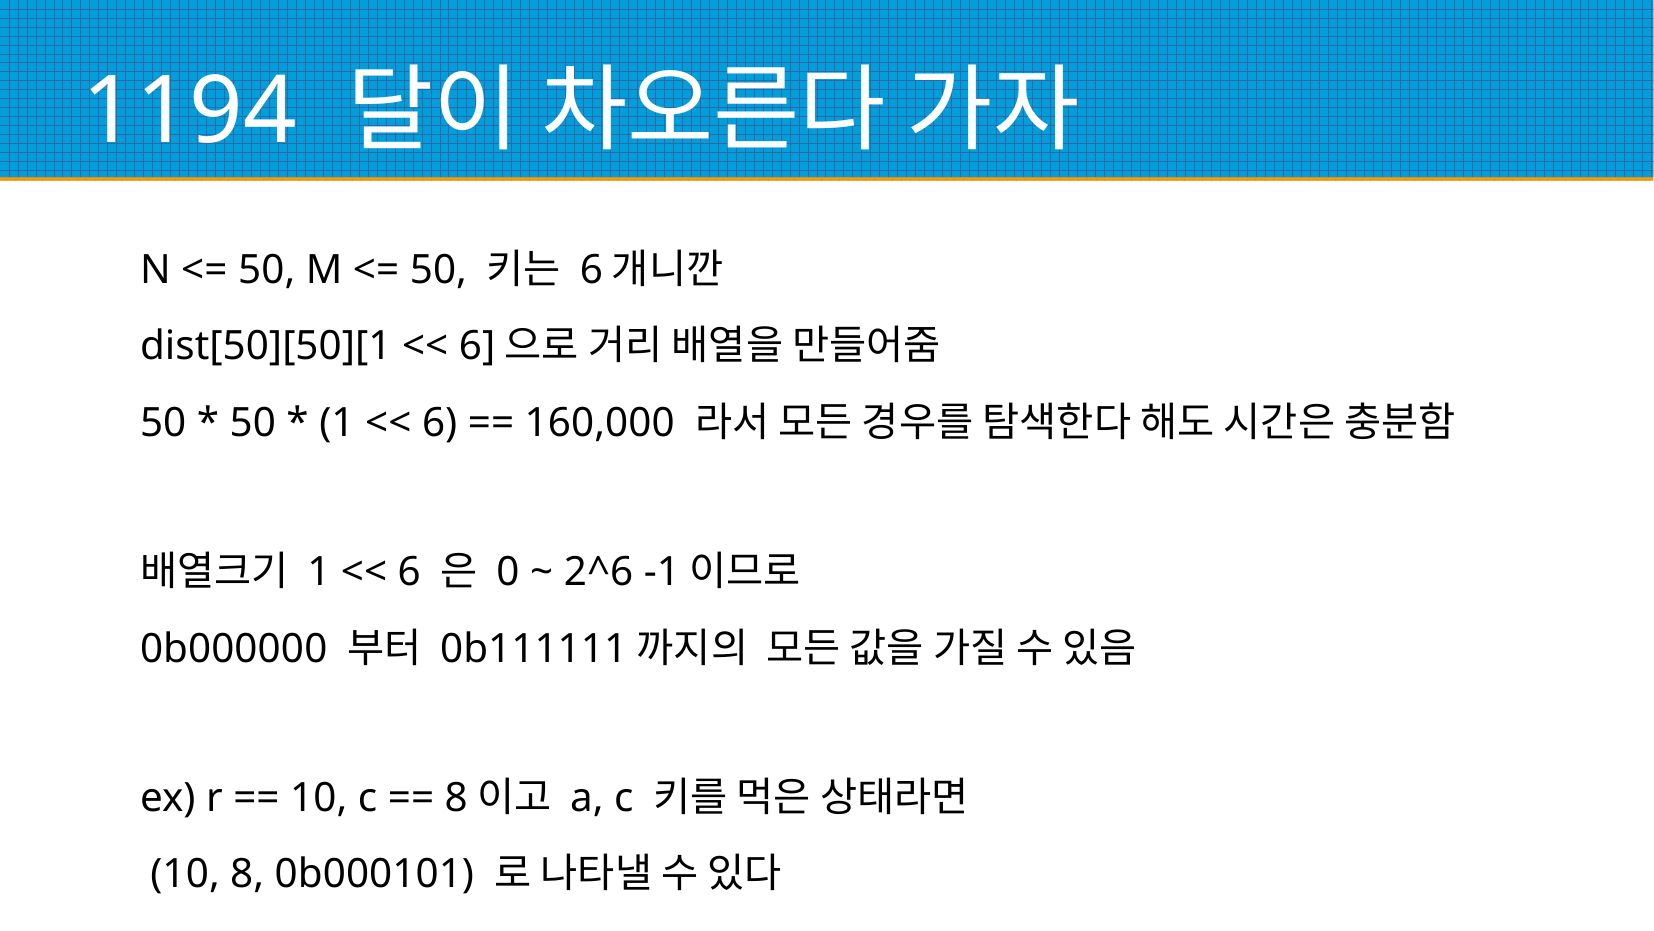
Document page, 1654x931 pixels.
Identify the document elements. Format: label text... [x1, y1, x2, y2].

list N <= 50, M <= 50, 키는 6개니깐 dist[50][50][1 << 6]으로 거리 배열을 만들어줌 50 * 50 * (1 << 6) == 160,000 라서 모든 경우를 탐색한다 해도 시간은 충분함 배열크기 1 << 6 은 0 ~ 2^6 -1이므로 0b000000 부터 0b111111까지의 모든 값을 가질 수 있음 ex) r == 10, c == 8이고 a, c 키를 먹은 상태라면 (10, 8, 0b000101) 로 나타낼 수 있다 [82, 236, 1563, 901]
title 1194 달이 차오른다 가자 [82, 14, 1571, 171]
